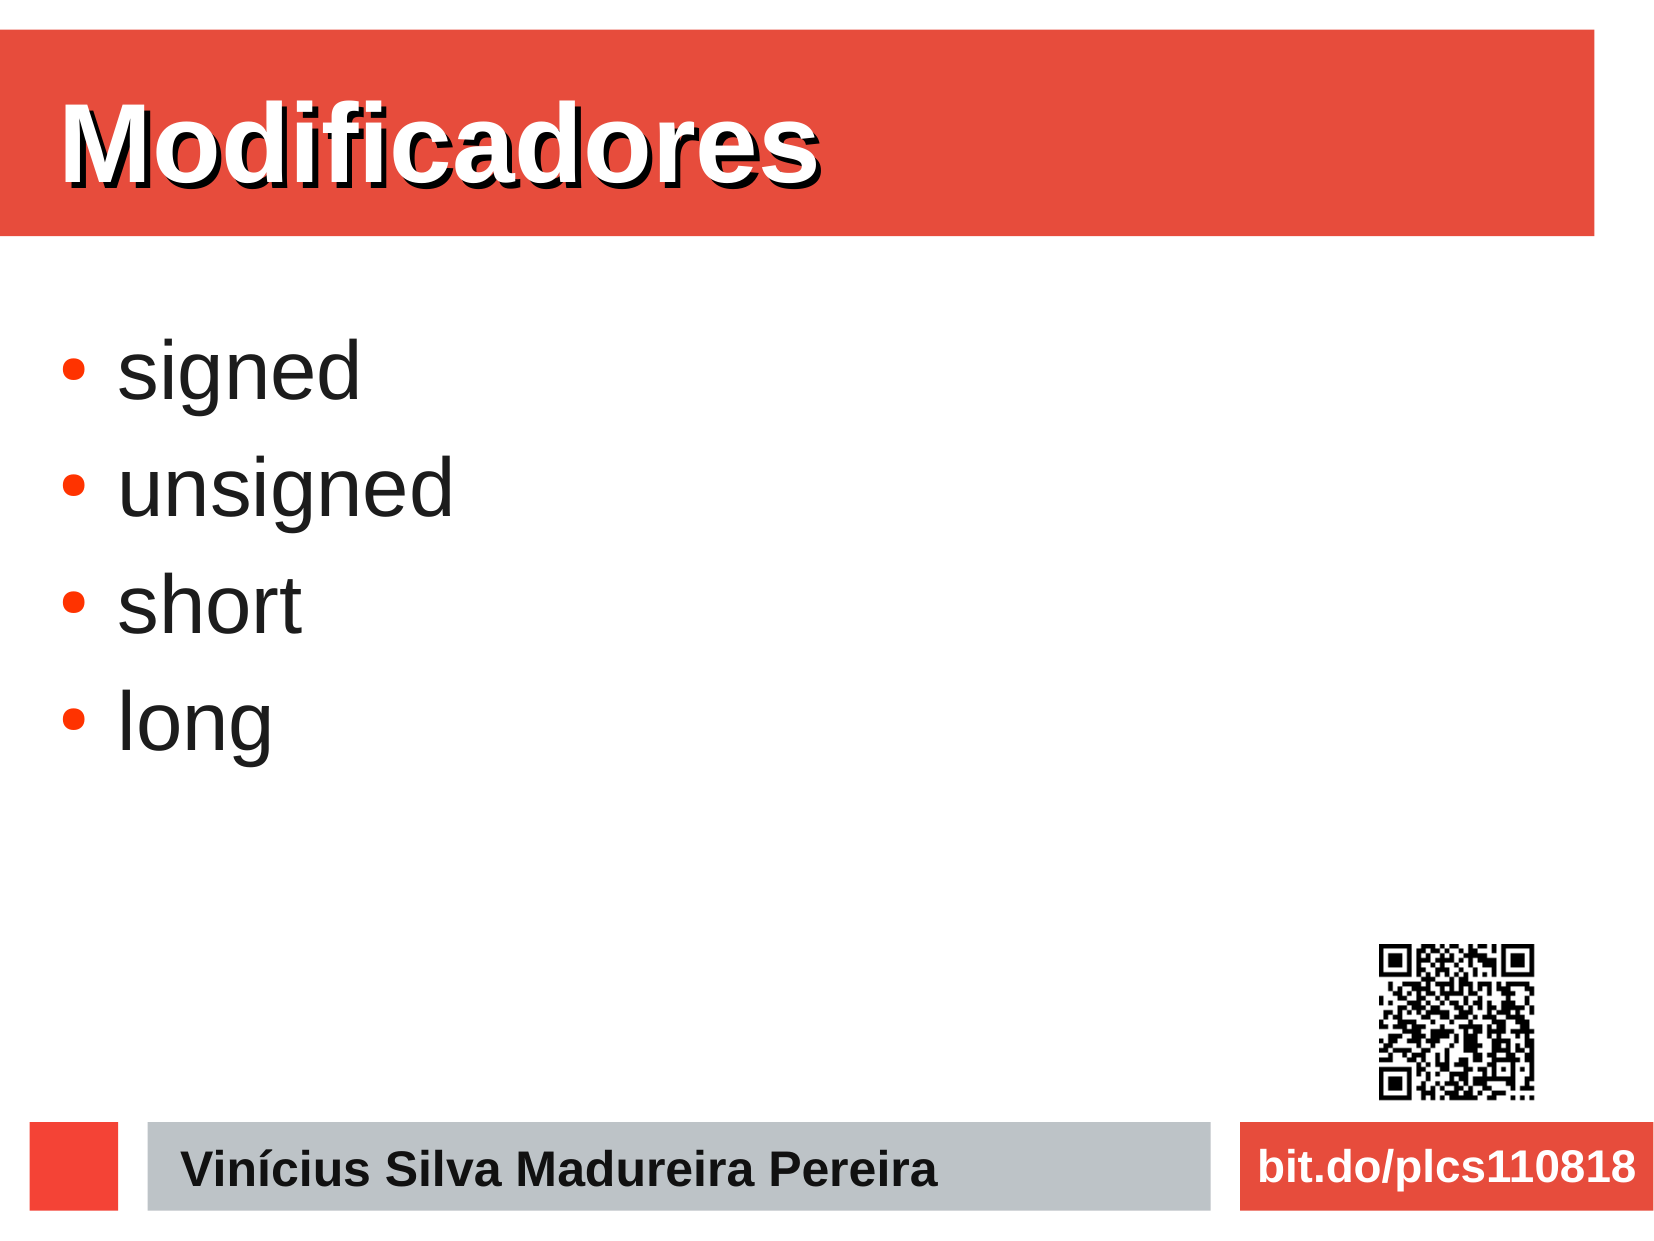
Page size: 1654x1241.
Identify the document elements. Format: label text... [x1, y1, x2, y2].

title Modificadores [59, 59, 1595, 207]
list signed unsigned short long [59, 324, 1565, 1093]
text_box Vinícius Silva Madureira Pereira [165, 1133, 1170, 1205]
picture [1379, 944, 1536, 1102]
text_box bit.do/plcs110818 [1228, 1133, 1654, 1205]
